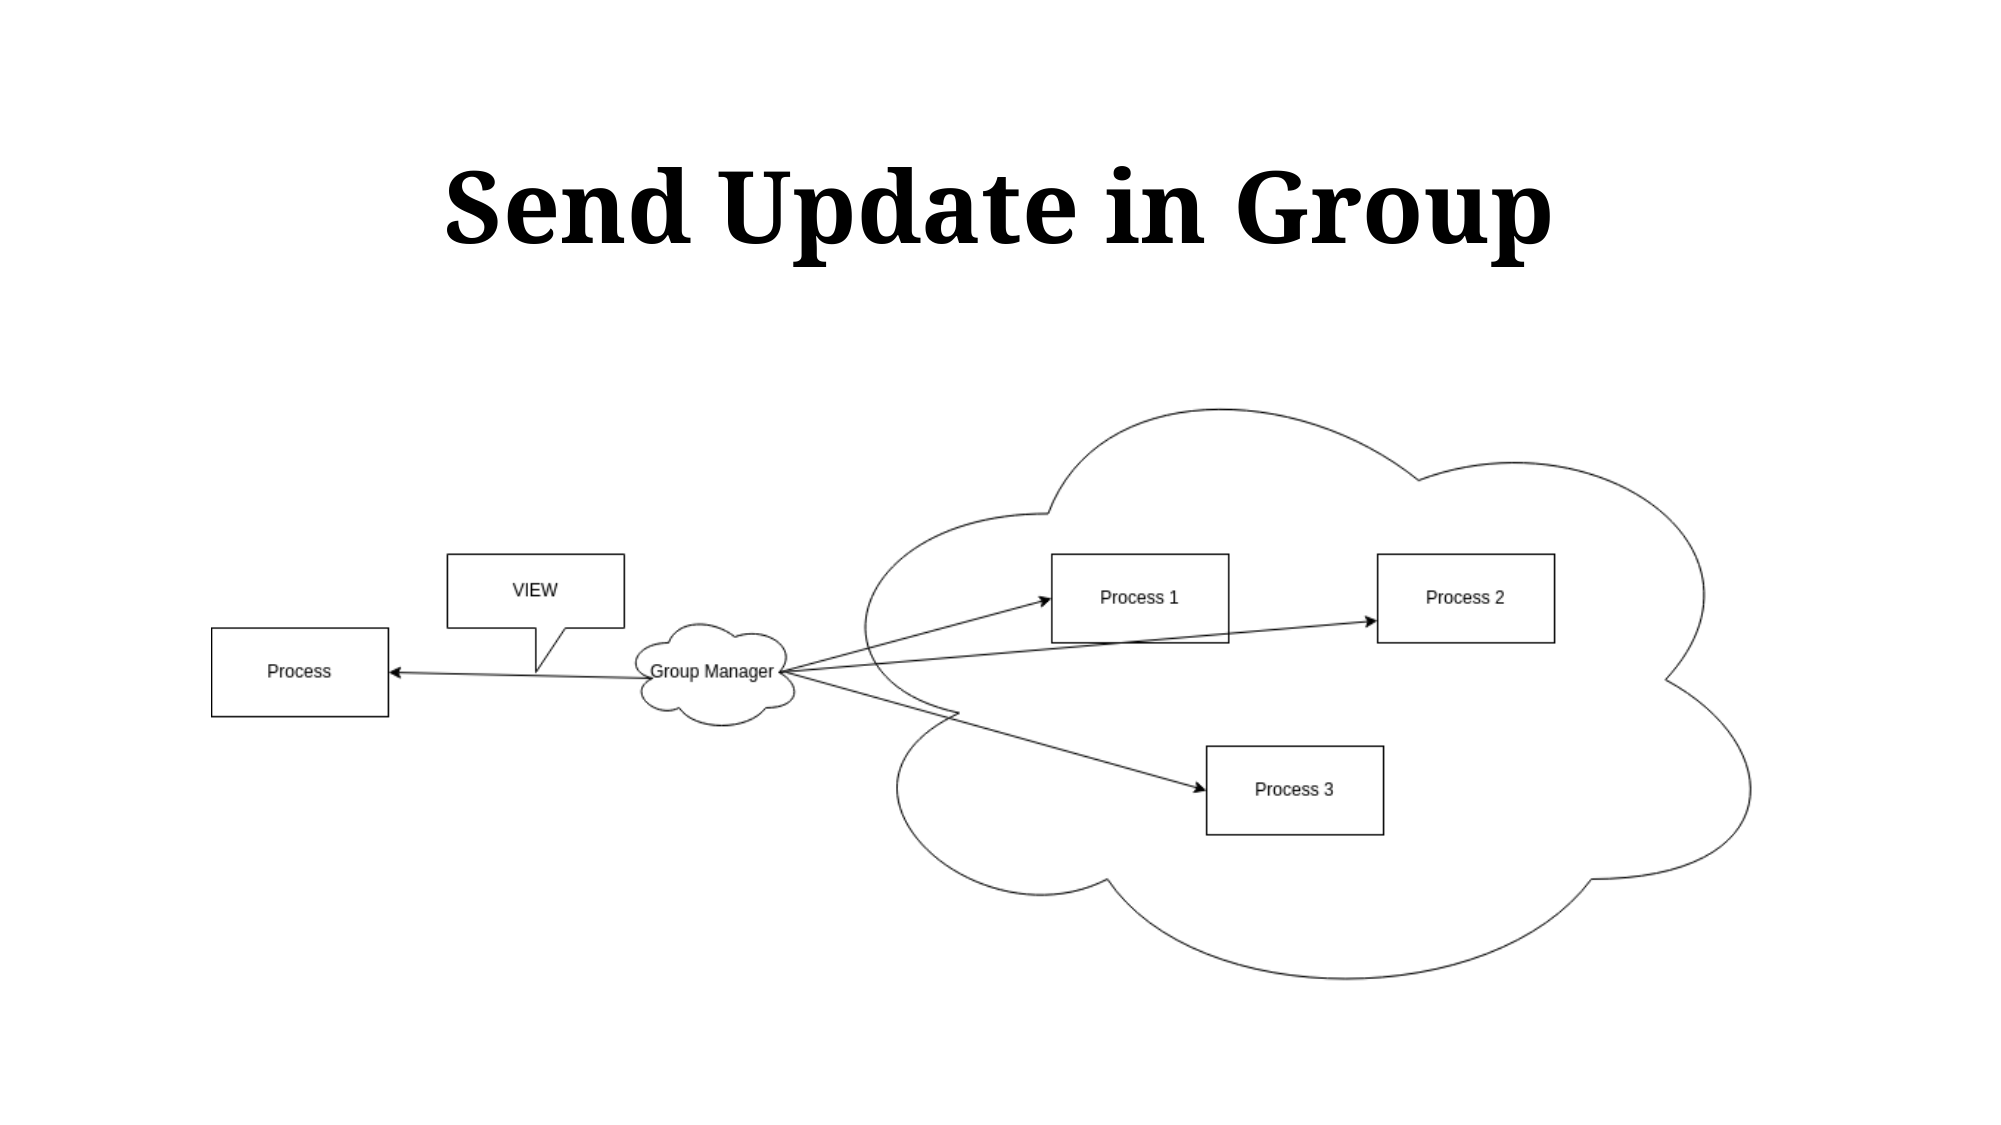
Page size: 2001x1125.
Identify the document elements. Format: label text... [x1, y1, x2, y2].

picture [211, 348, 1790, 1013]
title Send Update in Group [175, 79, 1826, 344]
